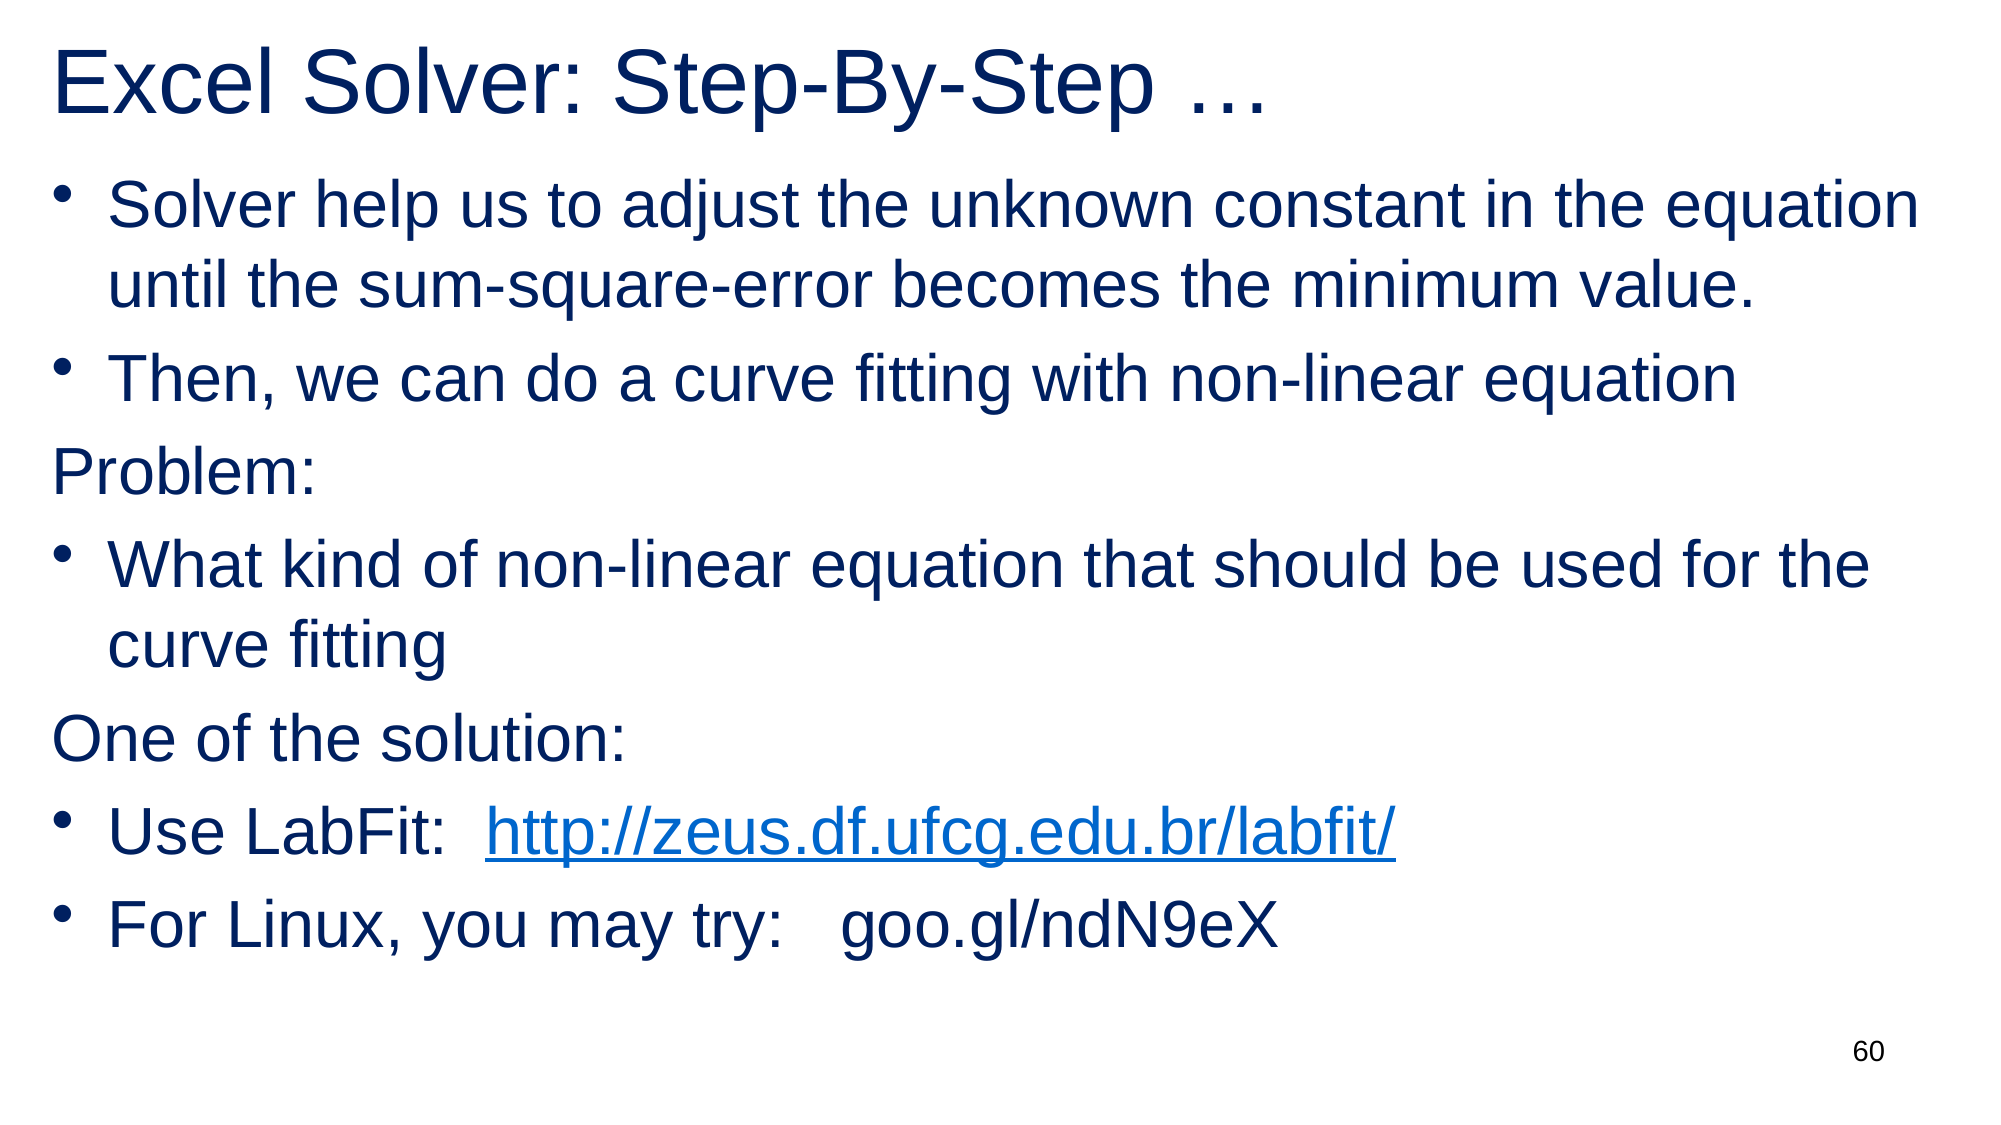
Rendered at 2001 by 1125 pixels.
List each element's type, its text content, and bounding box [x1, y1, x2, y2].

slide_number <number> [1433, 1024, 1900, 1103]
title Excel Solver: Step-By-Step … [36, 28, 1968, 126]
list Solver help us to adjust the unknown constant in the equation until the sum-square-error becomes the minimum value. Then, we can do a curve fitting with non-linear equation Problem: What kind of non-linear equation that should be used for the curve fitting One of the solution: Use LabFit: http://zeus.df.ufcg.edu.br/labfit/ For Linux, you may try: goo.gl/ndN9eX [36, 153, 1970, 1005]
